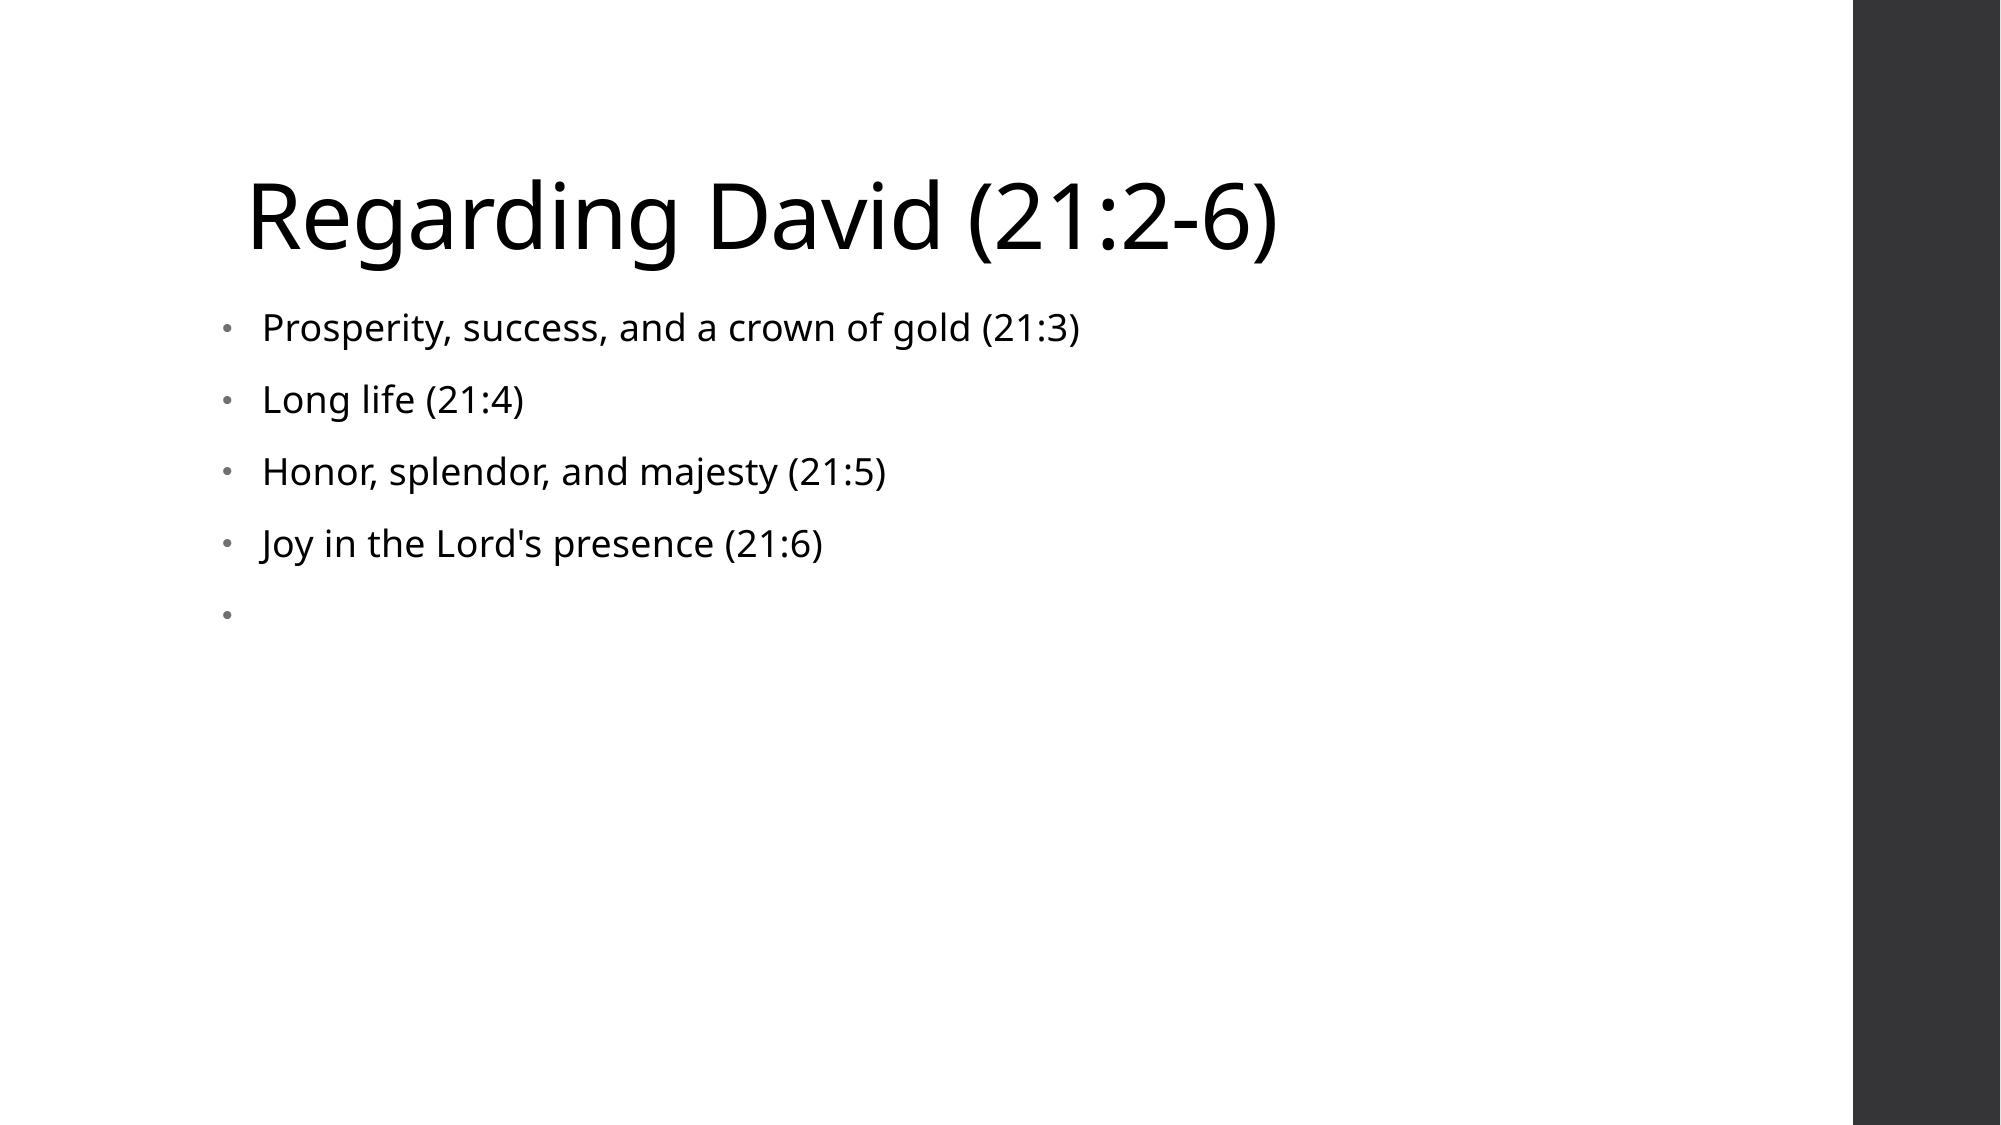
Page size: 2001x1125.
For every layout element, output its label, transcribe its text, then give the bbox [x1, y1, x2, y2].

title Regarding David (21:2-6) [206, 60, 1797, 278]
list Prosperity, success, and a crown of gold (21:3) Long life (21:4) Honor, splendor, and majesty (21:5) Joy in the Lord's presence (21:6) [206, 299, 1617, 1014]
